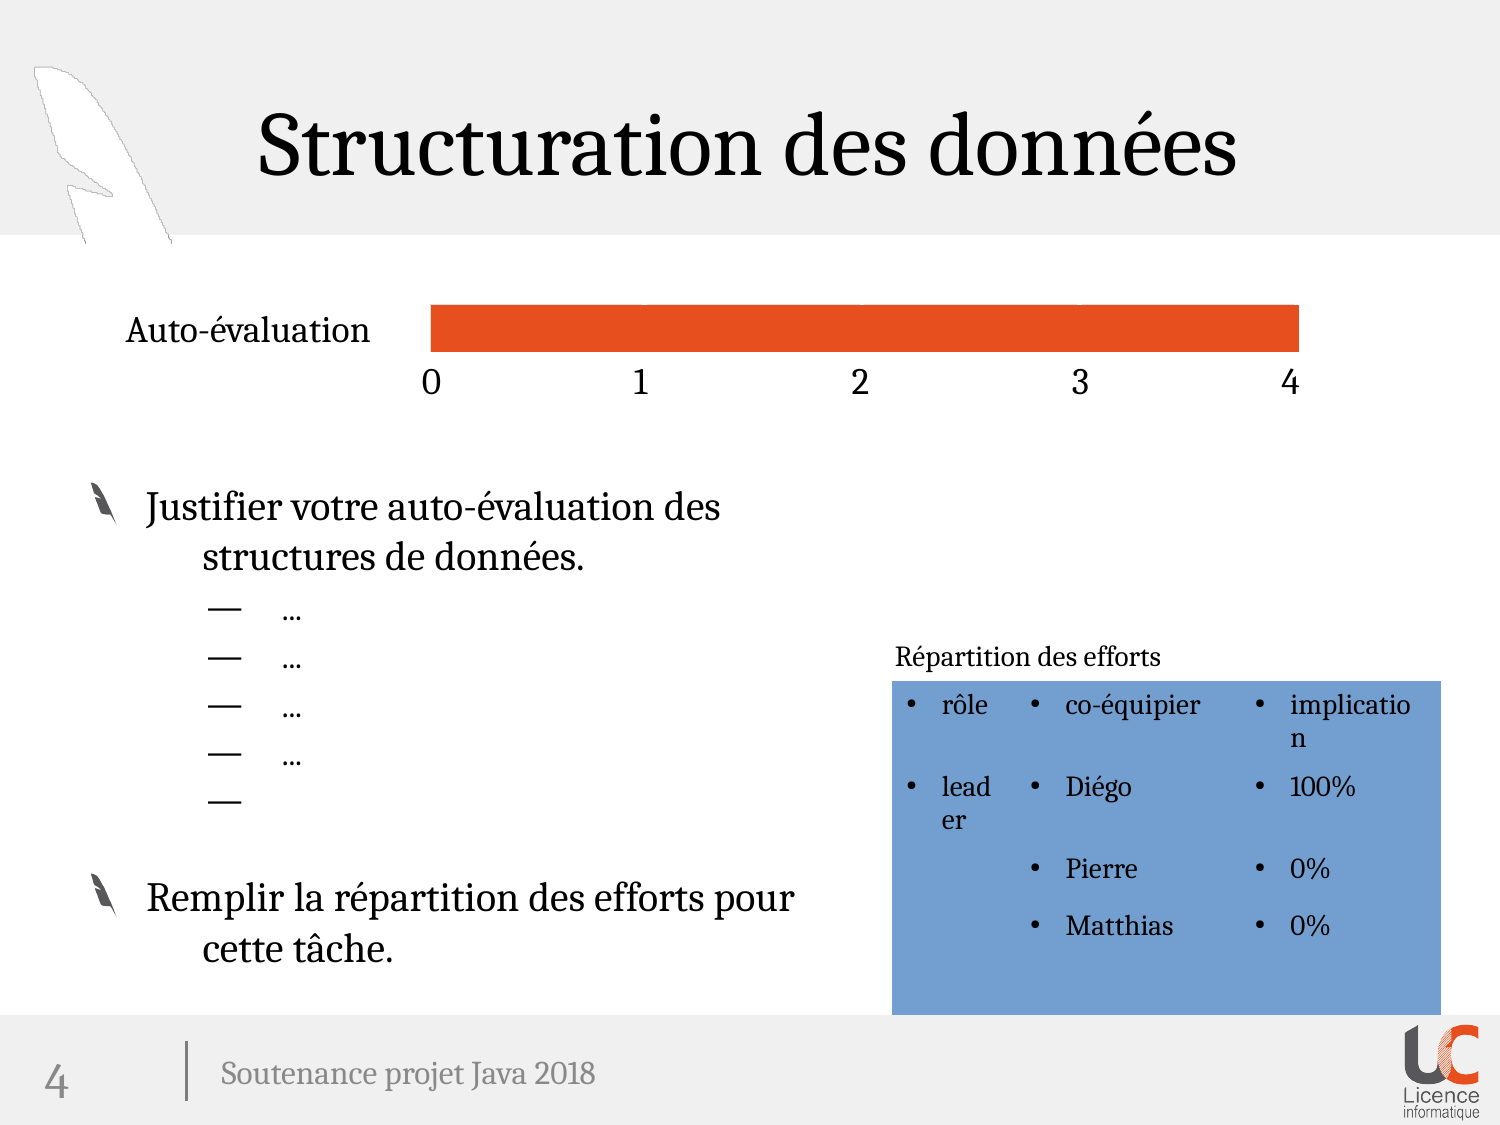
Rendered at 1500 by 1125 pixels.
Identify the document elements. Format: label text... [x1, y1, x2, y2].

table_header implication [1240, 681, 1441, 763]
table_cell leader [892, 763, 1016, 844]
table_cell 0% [1240, 844, 1441, 901]
picture [1398, 1020, 1484, 1122]
table_cell [892, 844, 1016, 901]
table_cell [1016, 958, 1240, 1015]
table_cell [892, 958, 1016, 1015]
text_box Répartition des efforts [879, 630, 1193, 681]
table_cell Diégo [1016, 763, 1240, 844]
list Justifier votre auto-évaluation des structures de données. ... ... ... ... Remplir la répartition des efforts pour cette tâche. [75, 444, 869, 1005]
table_cell Pierre [1016, 844, 1240, 901]
title Structuration des données [75, 45, 1426, 233]
picture [29, 63, 187, 244]
table_cell [1240, 958, 1441, 1015]
text_box <numéro> [29, 1041, 160, 1102]
table_cell 100% [1240, 763, 1441, 844]
table_cell [892, 901, 1016, 958]
table_cell Matthias [1016, 901, 1240, 958]
text_box Soutenance projet Java 2018 [206, 1041, 939, 1102]
table_header co-équipier [1016, 681, 1240, 763]
text_box [431, 305, 1299, 352]
table_header rôle [892, 681, 1016, 763]
table_cell 0% [1240, 901, 1441, 958]
